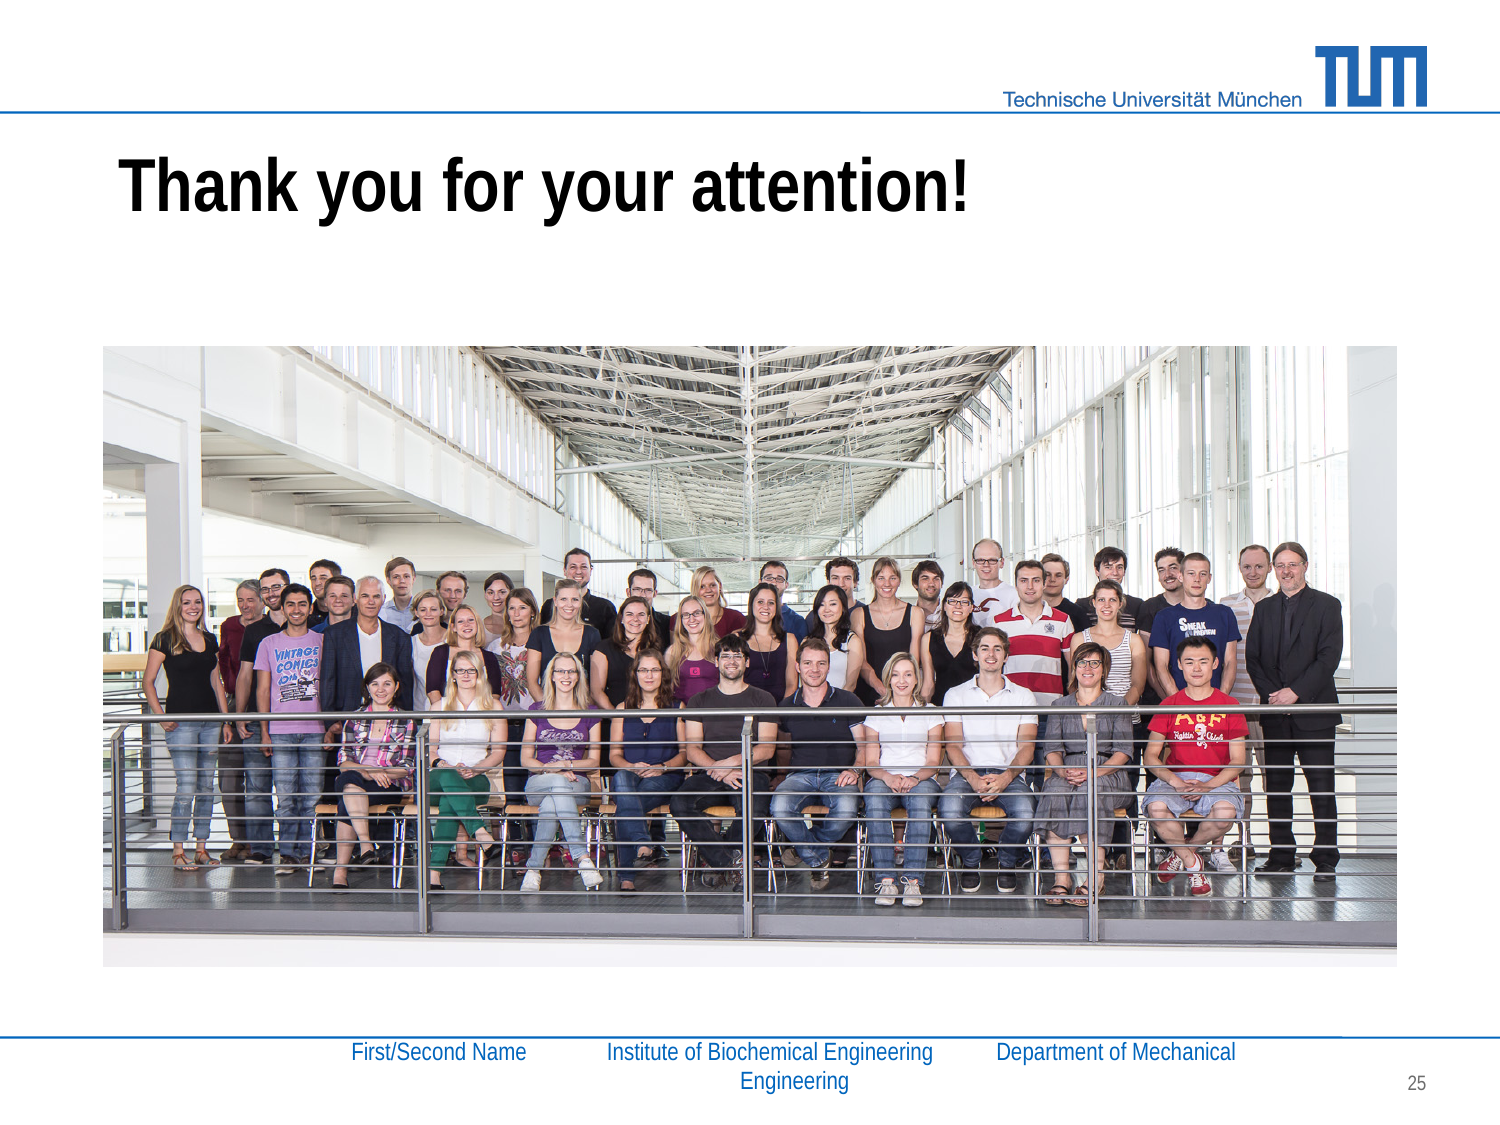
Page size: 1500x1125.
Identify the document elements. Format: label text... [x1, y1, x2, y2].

footer First/Second Name Institute of Biochemical Engineering Department of Mechanical Engineering [278, 1042, 1312, 1103]
picture [1003, 46, 1427, 107]
title Thank you for your attention! [103, 114, 1397, 235]
slide_number <number> [1340, 1042, 1427, 1103]
picture [103, 346, 1397, 967]
